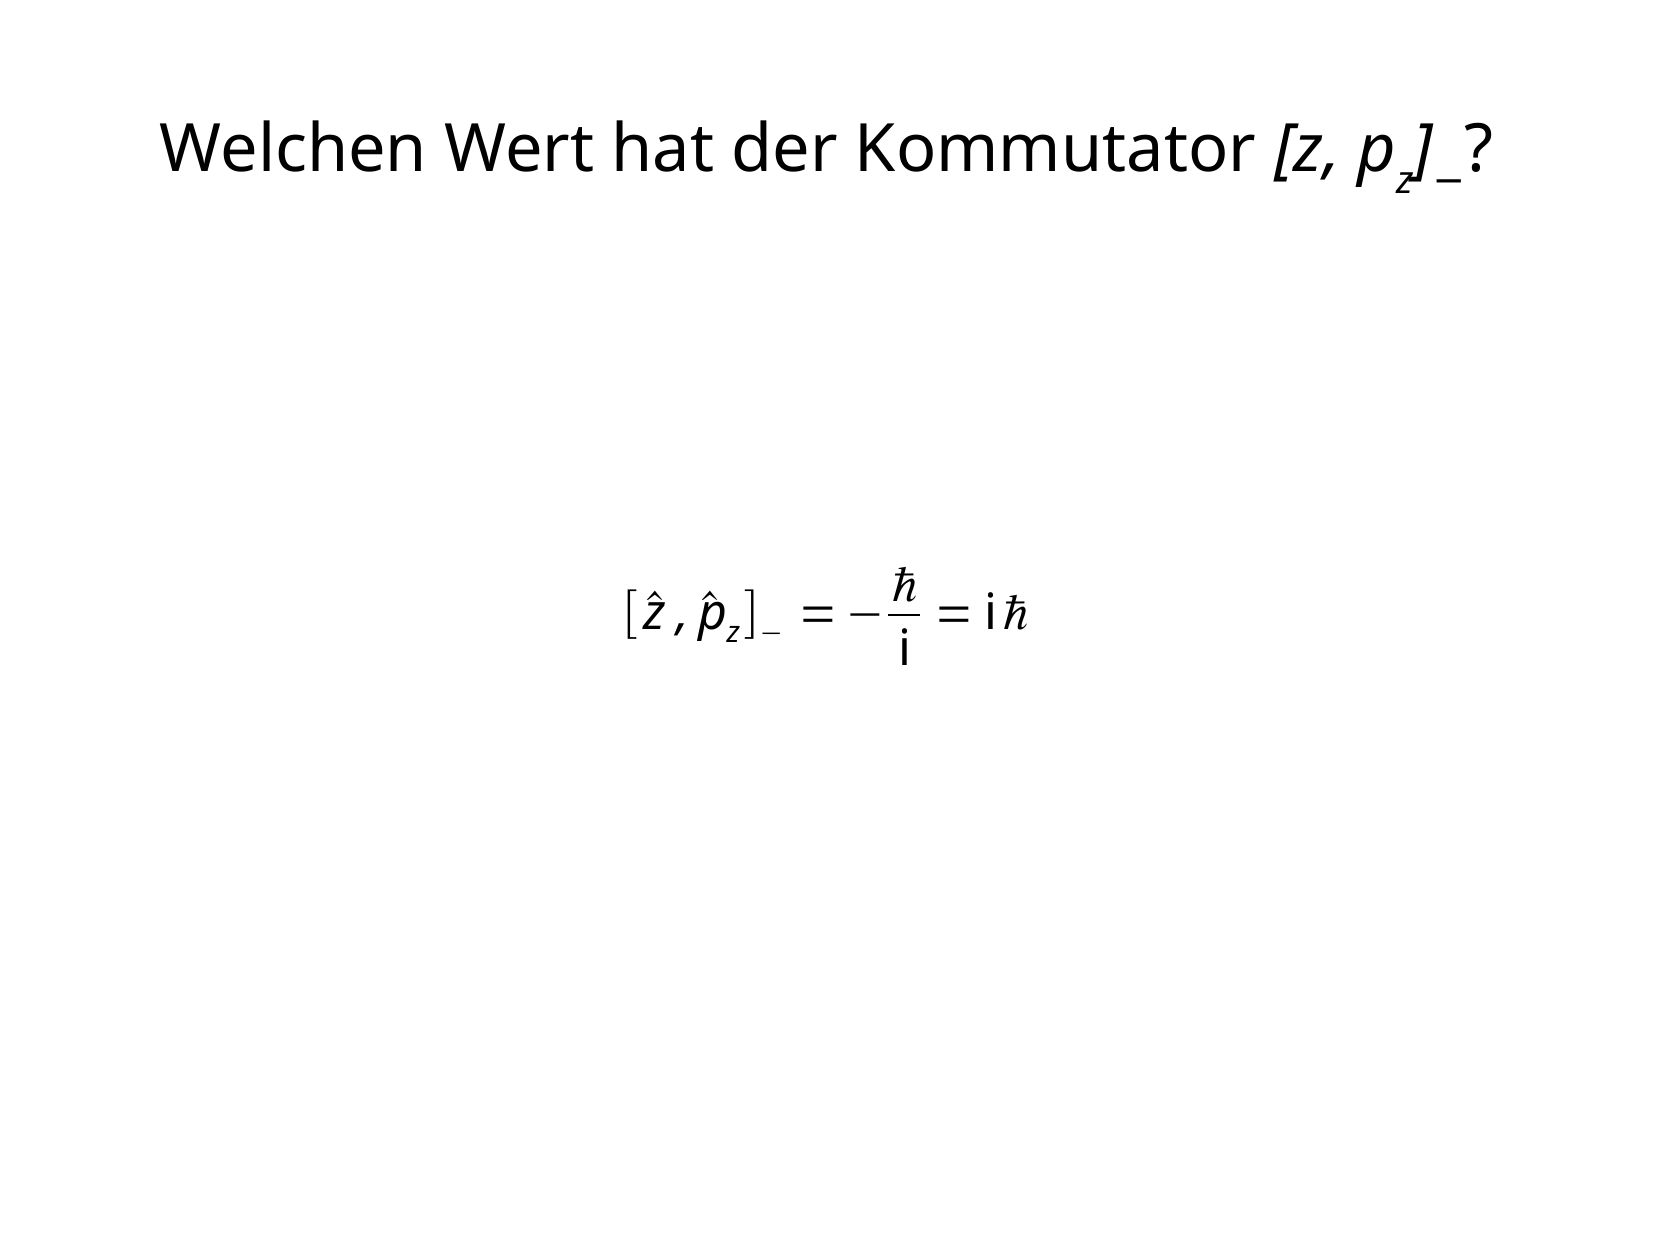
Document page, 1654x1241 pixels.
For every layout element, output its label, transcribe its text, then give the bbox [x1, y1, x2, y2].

title Welchen Wert hat der Kommutator [z, pz]−? [82, 49, 1571, 257]
chart [618, 560, 1035, 680]
